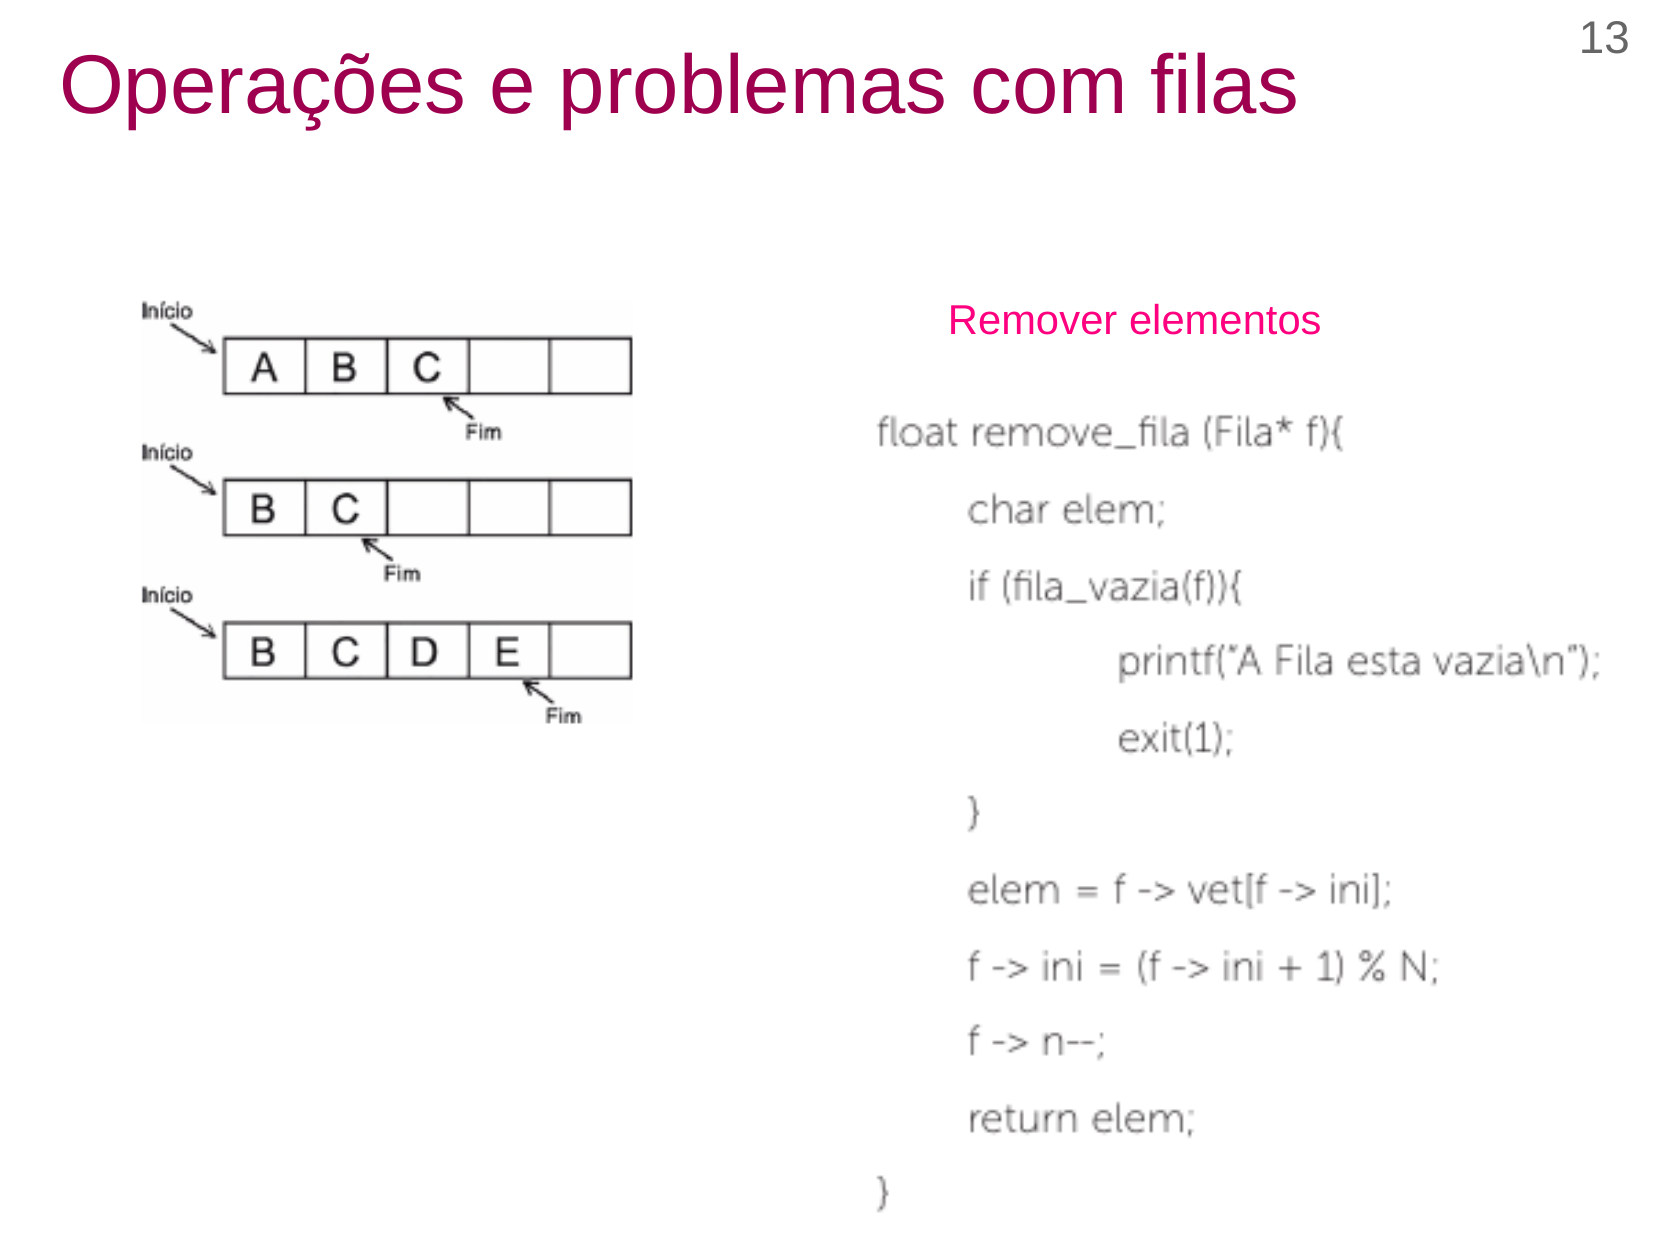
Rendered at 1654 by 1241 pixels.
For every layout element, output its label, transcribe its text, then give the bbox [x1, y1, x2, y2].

picture [118, 295, 642, 733]
title Operações e problemas com filas [59, 29, 1595, 148]
picture [856, 400, 1616, 1235]
text_box Remover elementos [933, 289, 1337, 351]
